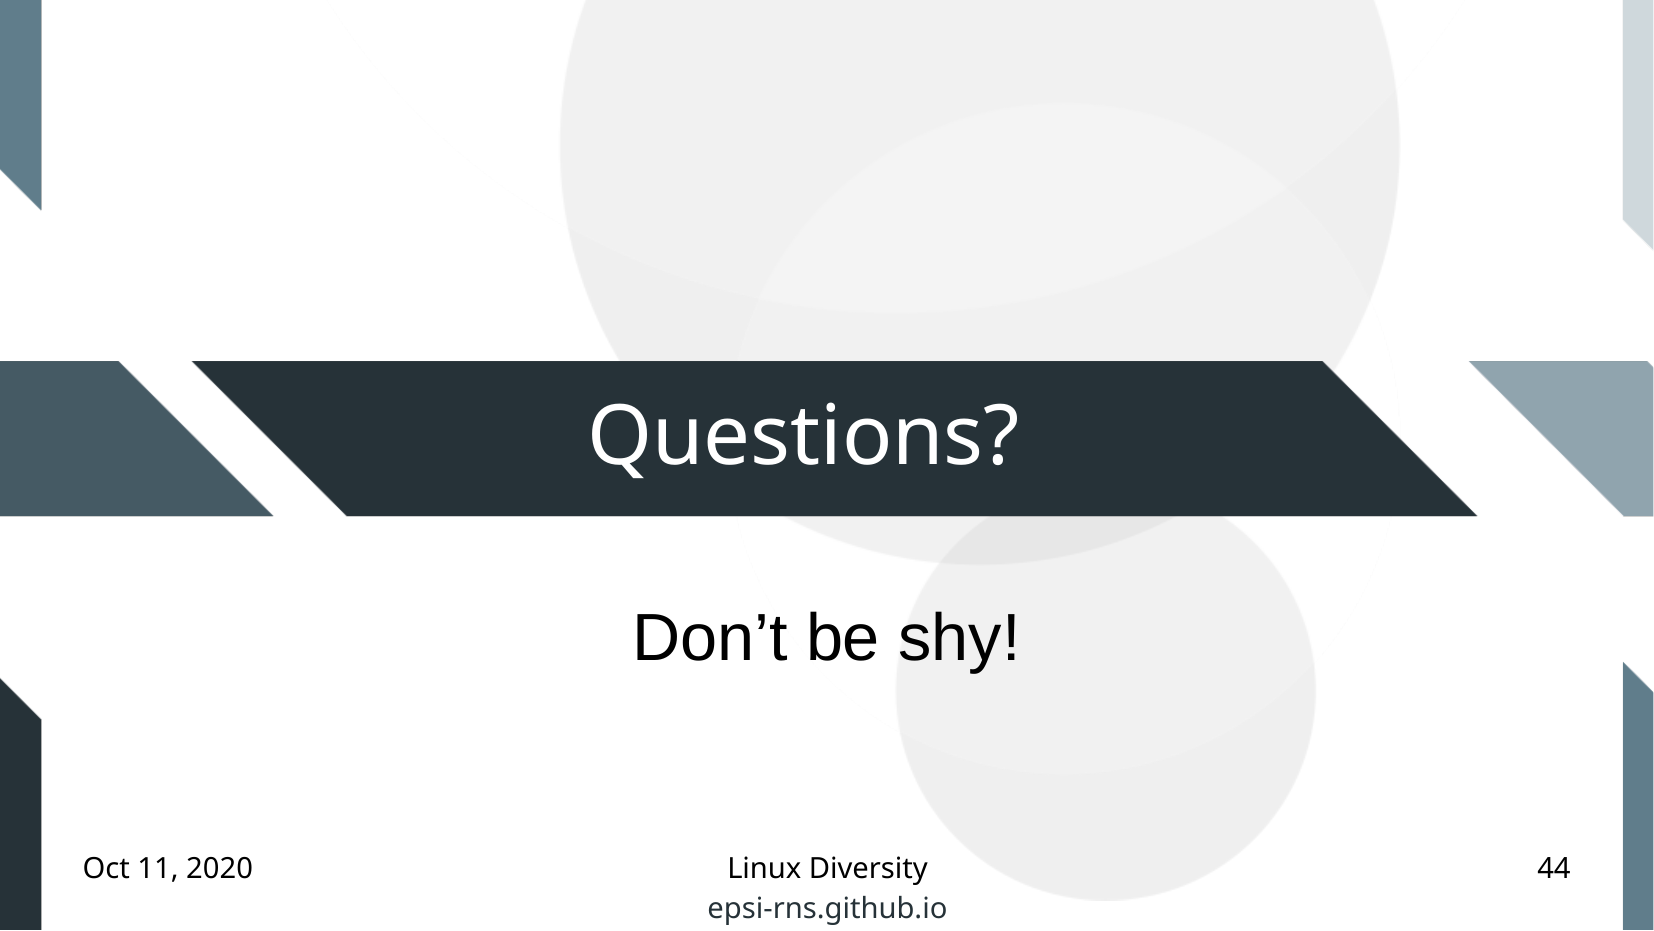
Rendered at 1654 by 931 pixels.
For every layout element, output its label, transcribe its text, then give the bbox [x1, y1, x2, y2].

list Don’t be shy! [82, 600, 1571, 811]
title Questions? [60, 354, 1549, 511]
picture [0, 0, 1654, 930]
